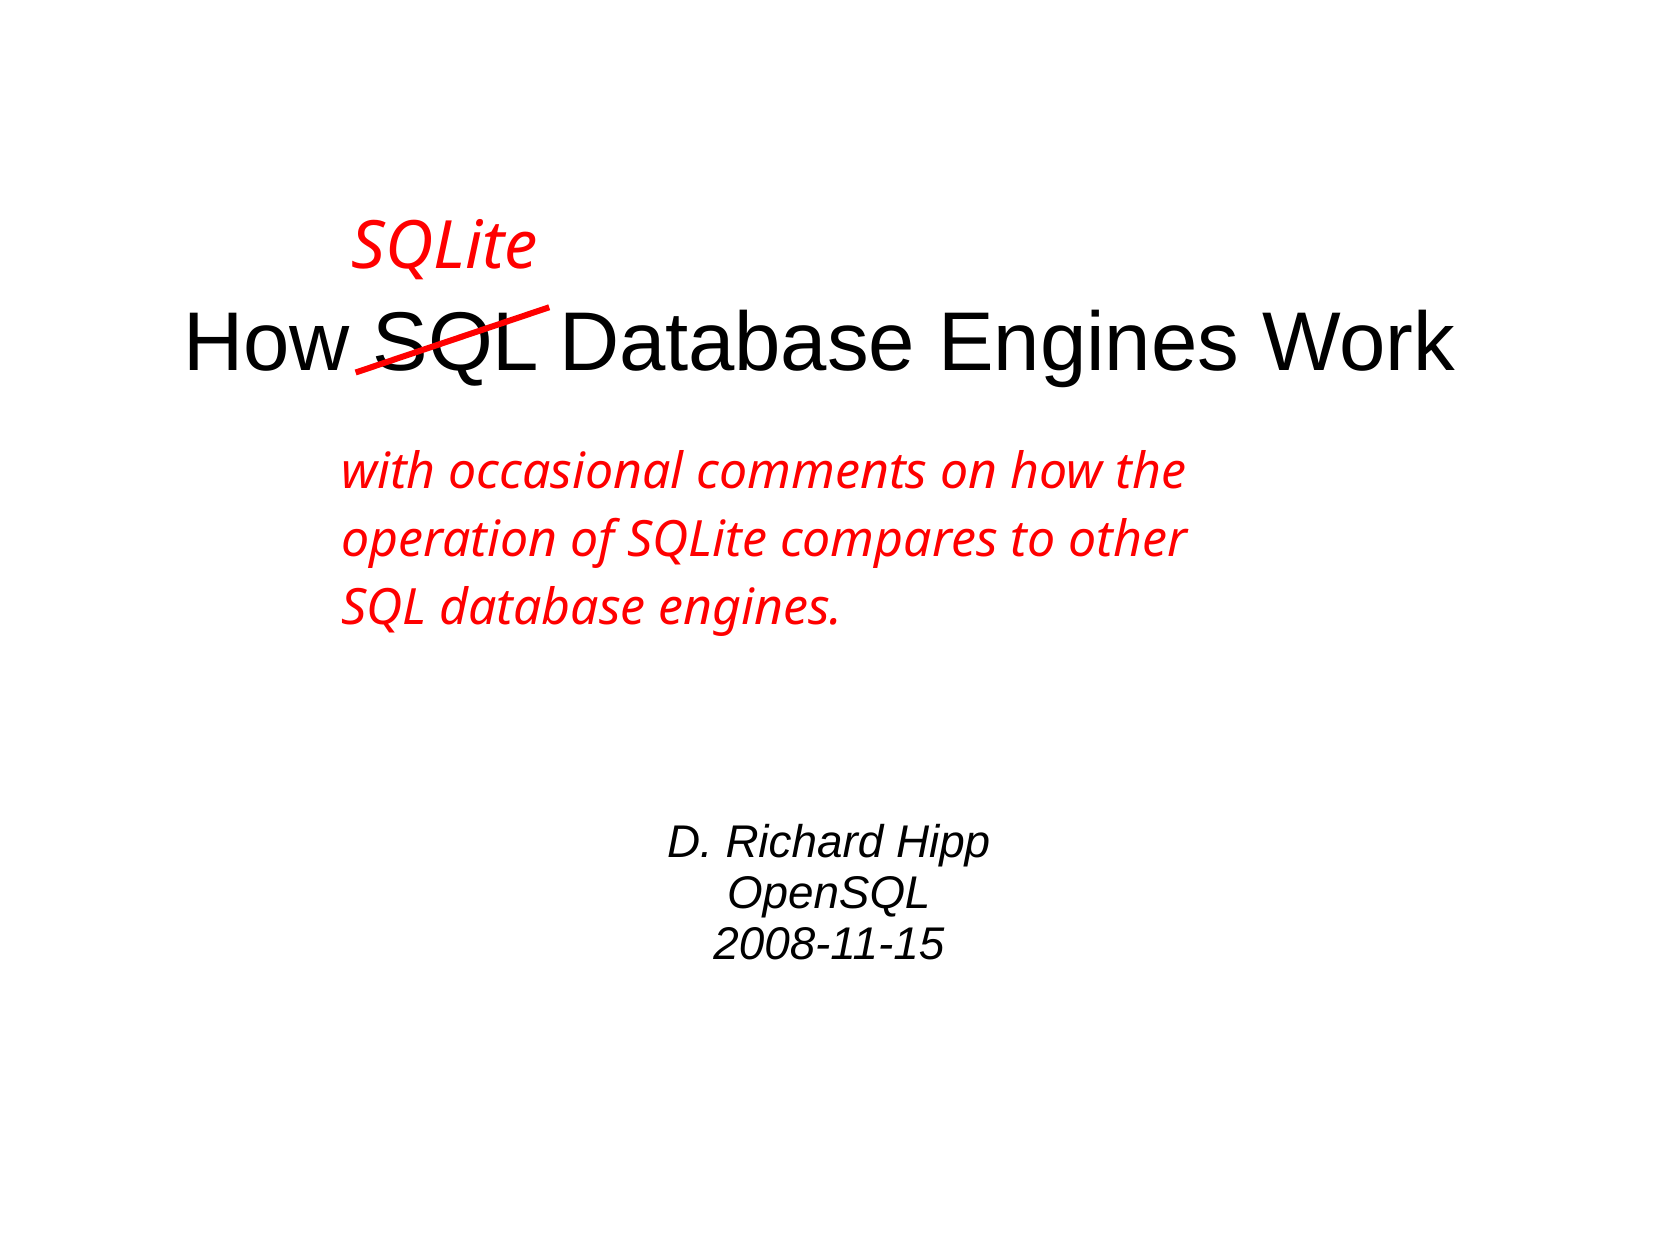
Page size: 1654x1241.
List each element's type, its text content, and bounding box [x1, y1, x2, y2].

text_box D. Richard Hipp OpenSQL 2008-11-15 [652, 808, 1006, 982]
text_box with occasional comments on how the operation of SQLite compares to other SQL database engines. [326, 427, 1429, 650]
text_box SQLite [336, 189, 600, 297]
text_box How SQL Database Engines Work [168, 288, 1471, 399]
